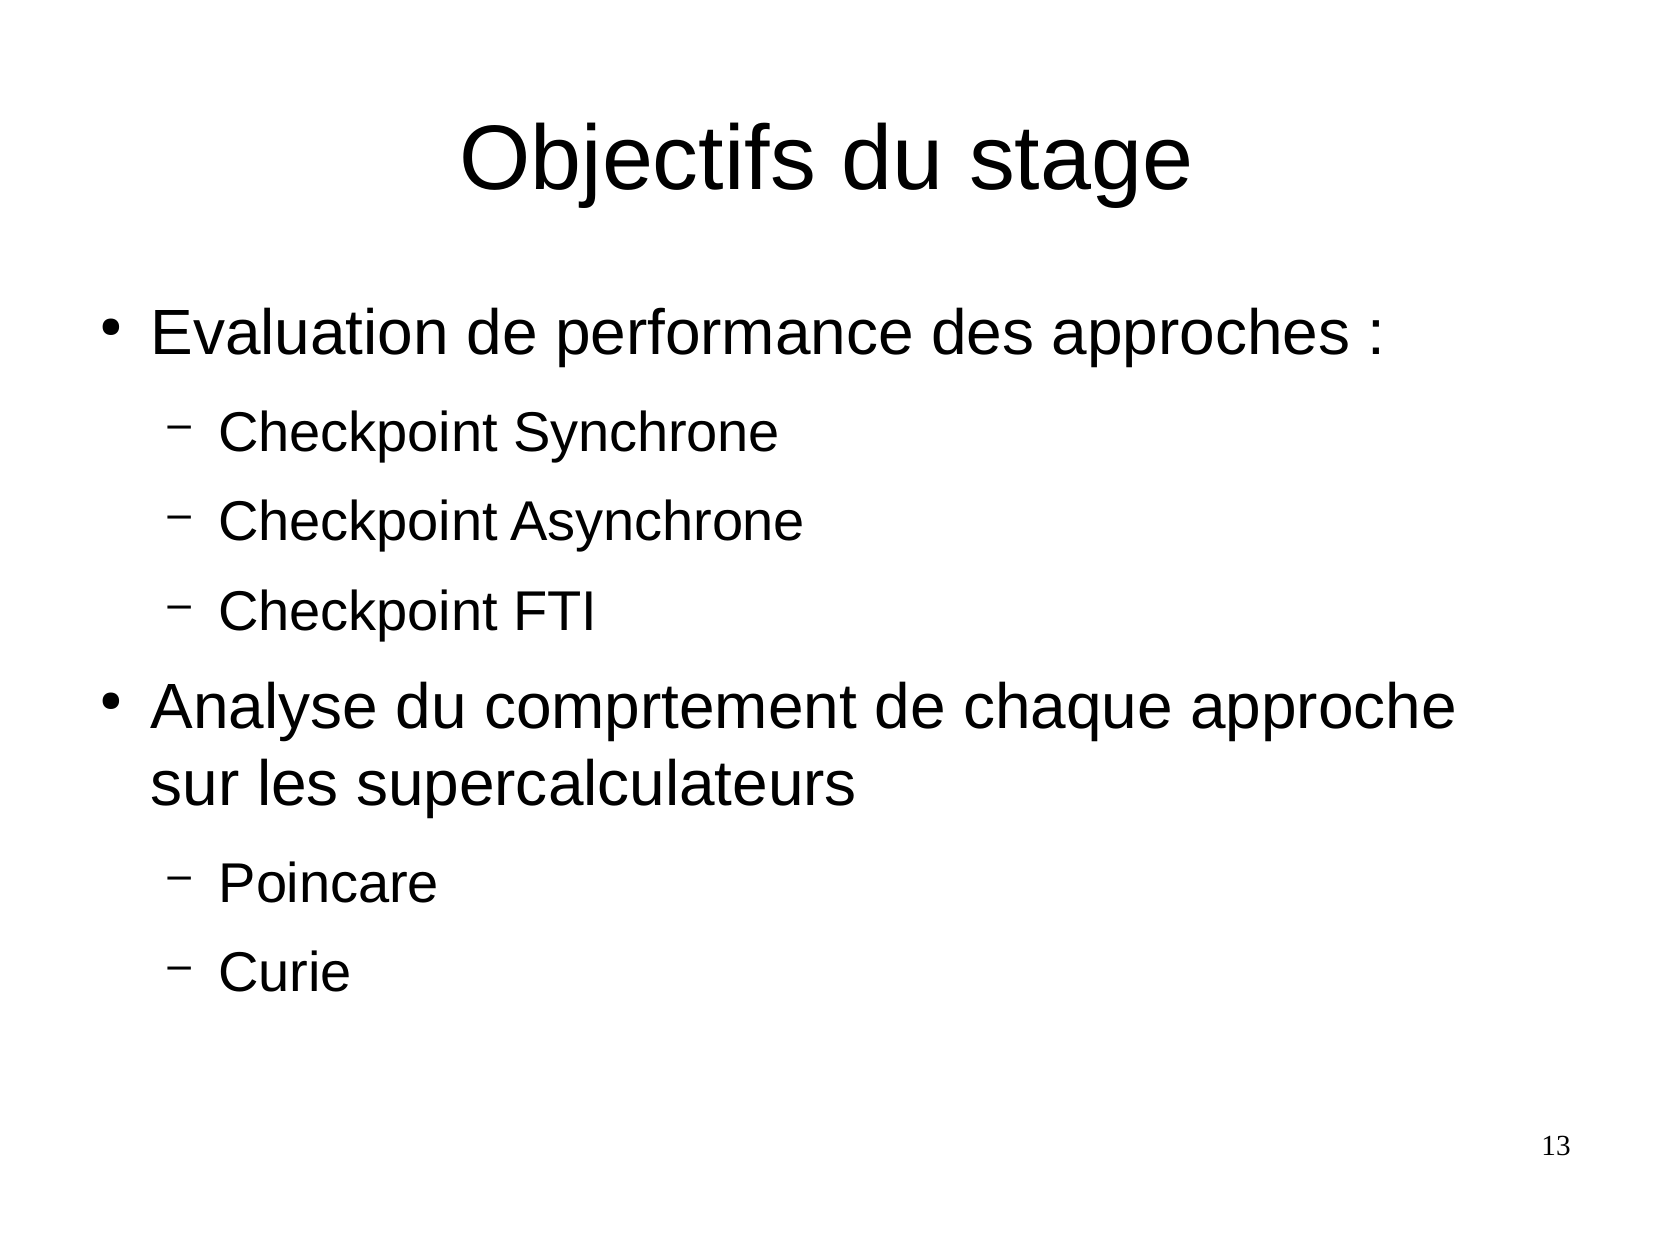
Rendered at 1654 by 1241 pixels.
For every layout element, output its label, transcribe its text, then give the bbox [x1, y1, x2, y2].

title Objectifs du stage [82, 49, 1571, 257]
list Evaluation de performance des approches : Checkpoint Synchrone Checkpoint Asynchrone Checkpoint FTI Analyse du comprtement de chaque approche sur les supercalculateurs Poincare Curie [82, 290, 1538, 1010]
